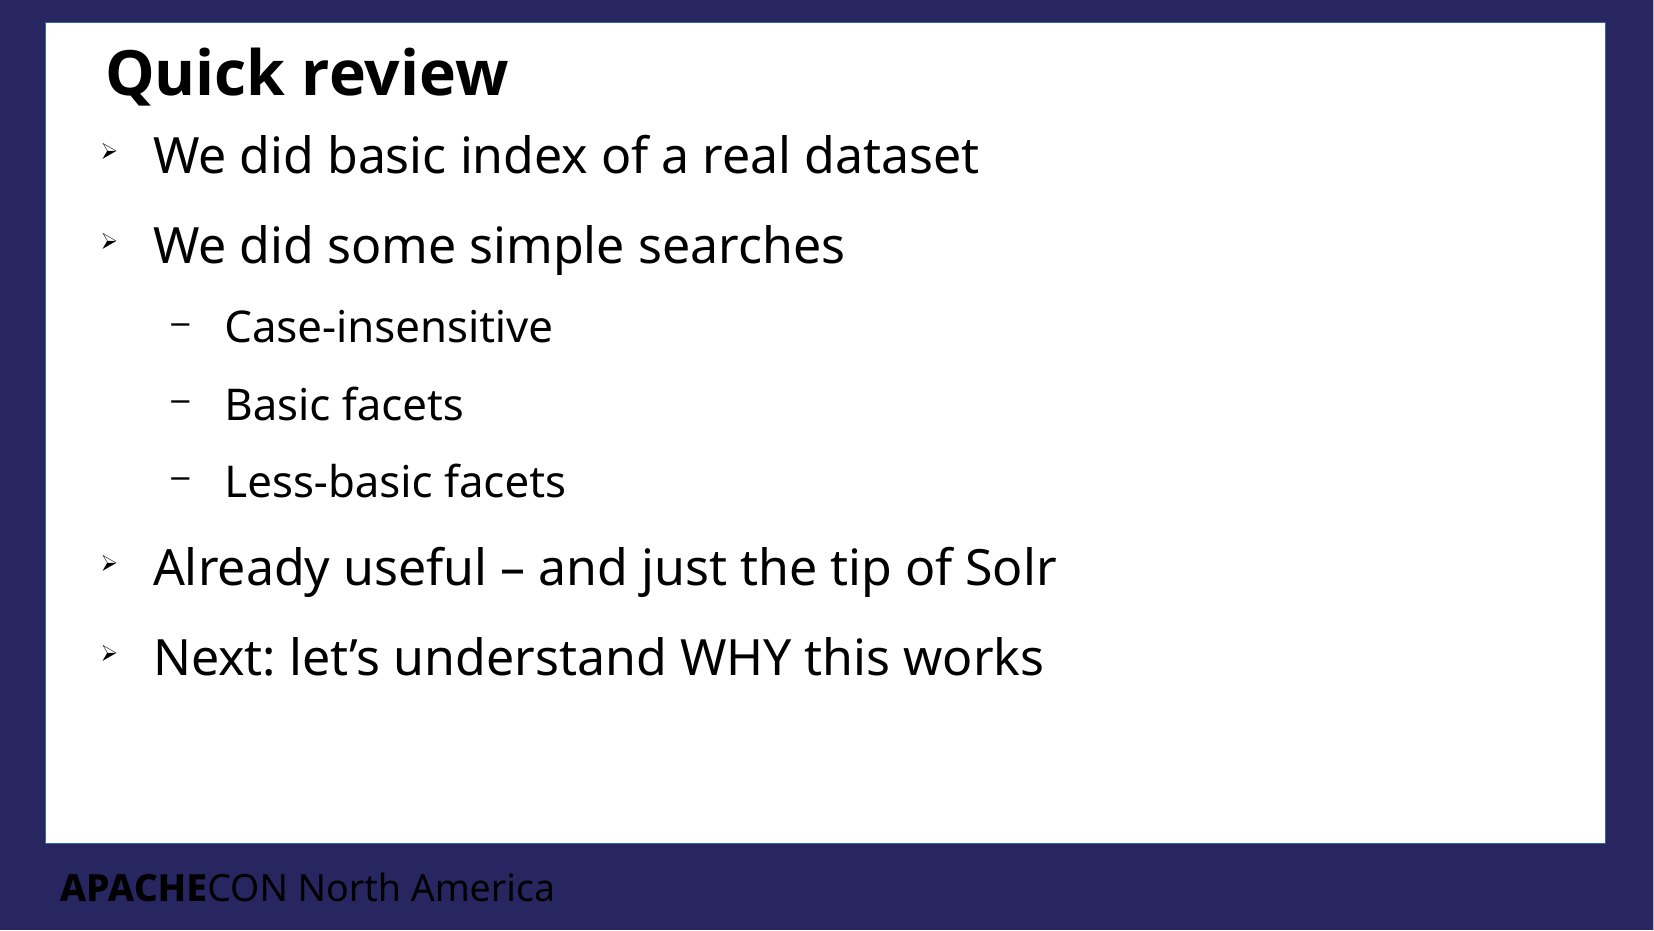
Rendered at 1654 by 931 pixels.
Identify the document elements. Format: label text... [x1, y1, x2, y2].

list We did basic index of a real dataset We did some simple searches Case-insensitive Basic facets Less-basic facets Already useful – and just the tip of Solr Next: let’s understand WHY this works [82, 120, 1571, 757]
title Quick review [105, 32, 1546, 110]
